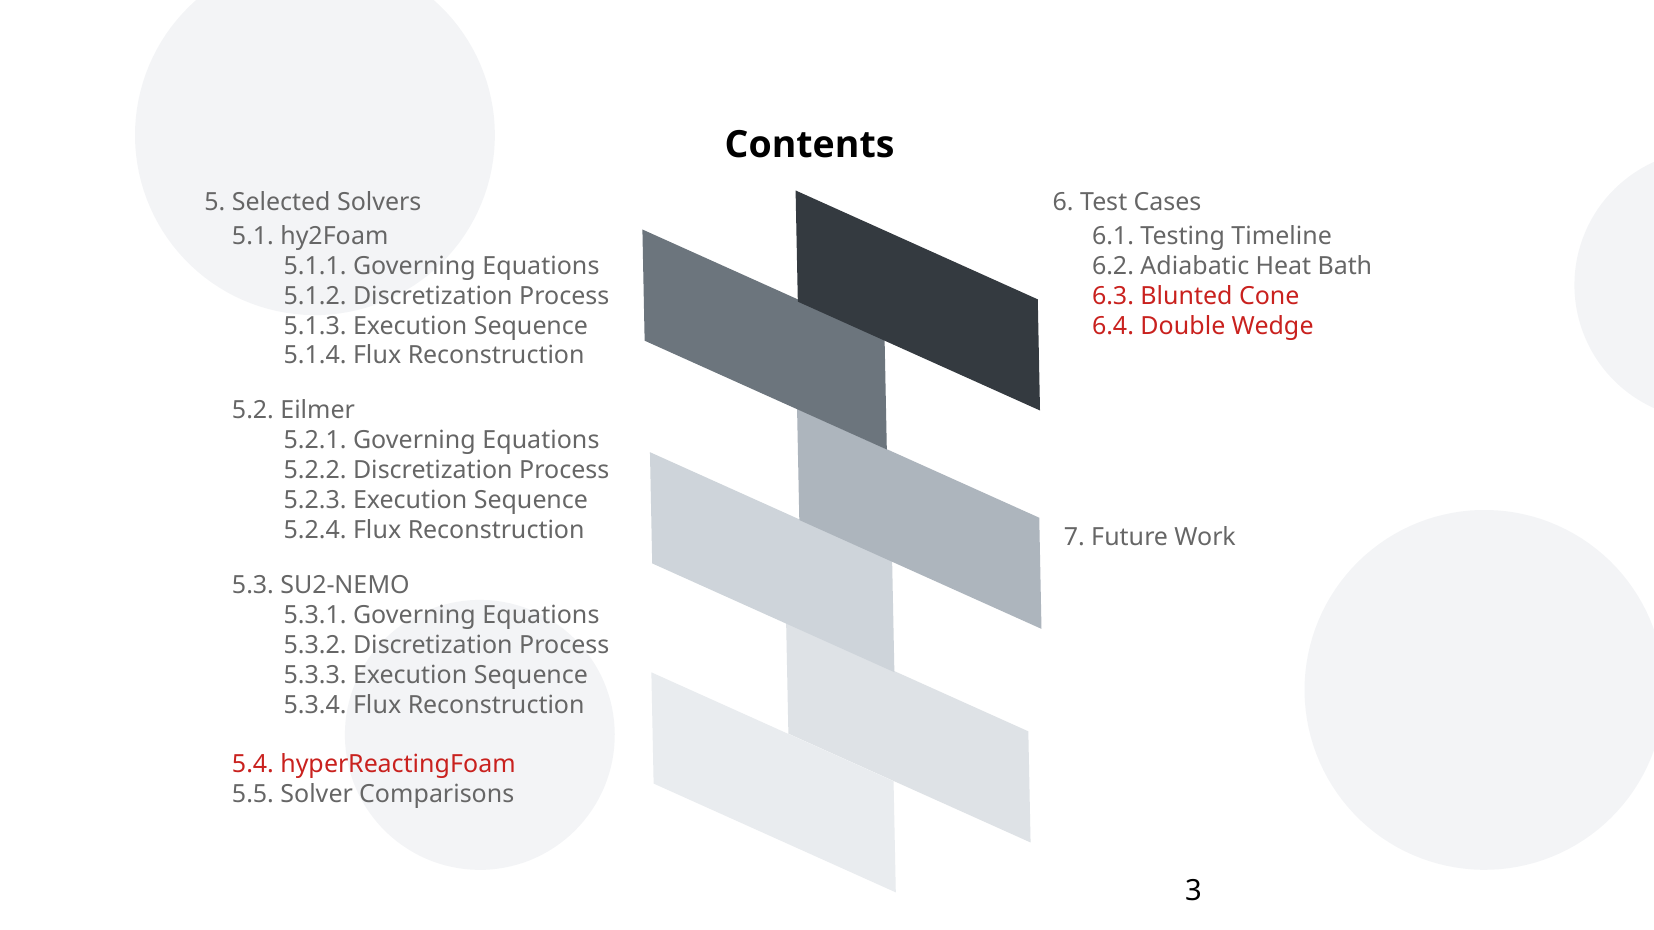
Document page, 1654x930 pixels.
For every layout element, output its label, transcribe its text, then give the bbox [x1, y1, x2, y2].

text_box 6. Test Cases [1037, 178, 1593, 228]
text_box 5. Selected Solvers [189, 178, 745, 228]
text_box 7. Future Work [1049, 512, 1604, 562]
text_box Contents [644, 112, 975, 179]
text_box 6.1. Testing Timeline 6.2. Adiabatic Heat Bath 6.3. Blunted Cone 6.4. Double Wedge [1002, 211, 1557, 345]
text_box 5.1. hy2Foam 5.1.1. Governing Equations 5.1.2. Discretization Process 5.1.3. Execution Sequence 5.1.4. Flux Reconstruction 5.2. Eilmer 5.2.1. Governing Equations 5.2.2. Discretization Process 5.2.3. Execution Sequence 5.2.4. Flux Reconstruction 5.3. SU2-NEMO 5.3.1. Governing Equations 5.3.2. Discretization Process 5.3.3. Execution Sequence 5.3.4. Flux Reconstruction 5.4. hyperReactingFoam 5.5. Solver Comparisons [142, 211, 697, 860]
